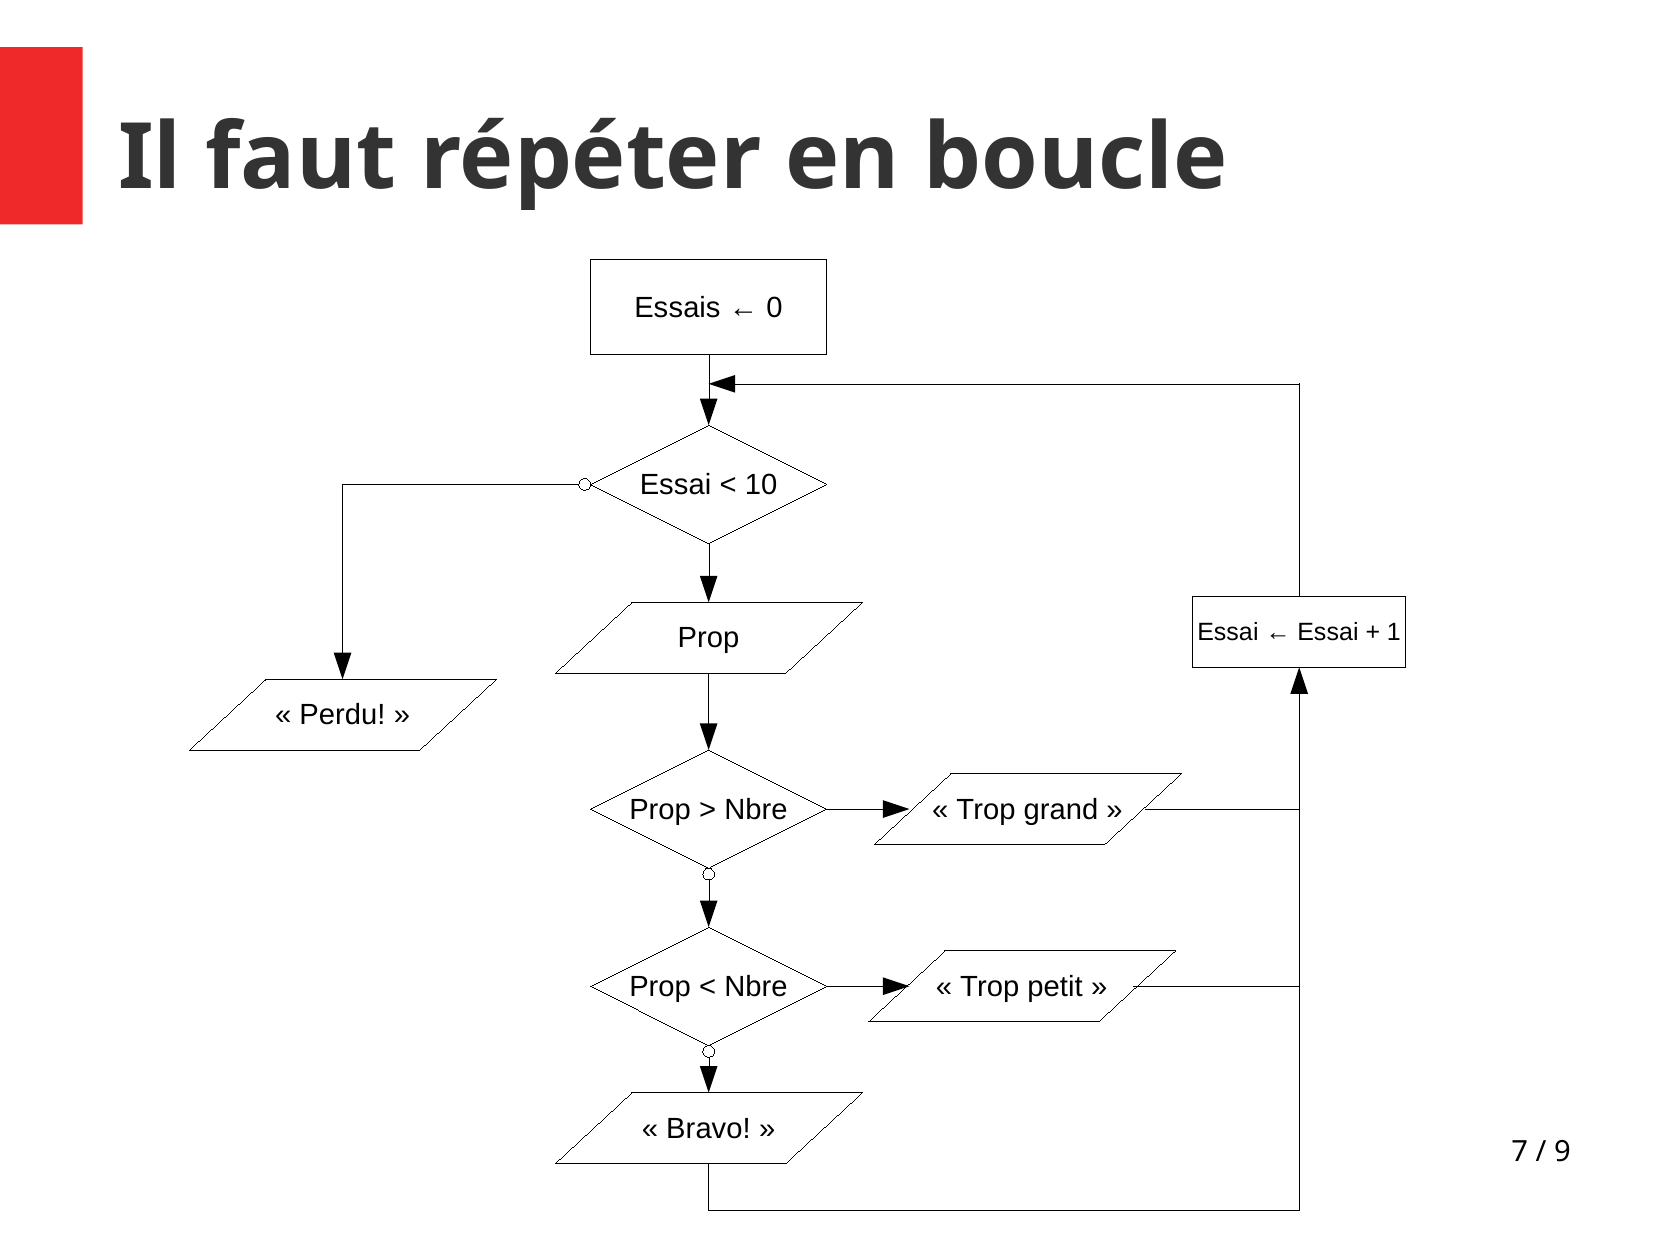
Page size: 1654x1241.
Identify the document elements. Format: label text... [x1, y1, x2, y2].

text_box Essai < 10 [591, 425, 827, 544]
text_box Prop [555, 602, 863, 674]
text_box « Perdu! » [189, 679, 497, 751]
text_box « Trop grand » [874, 773, 1182, 845]
text_box Essai ← Essai + 1 [1192, 596, 1406, 668]
text_box « Bravo! » [555, 1092, 863, 1164]
text_box Prop < Nbre [590, 927, 827, 1045]
text_box Essais ← 0 [590, 259, 827, 355]
title Il faut répéter en boucle [118, 45, 1571, 260]
text_box « Trop petit » [868, 950, 1176, 1022]
text_box Prop > Nbre [590, 750, 827, 868]
